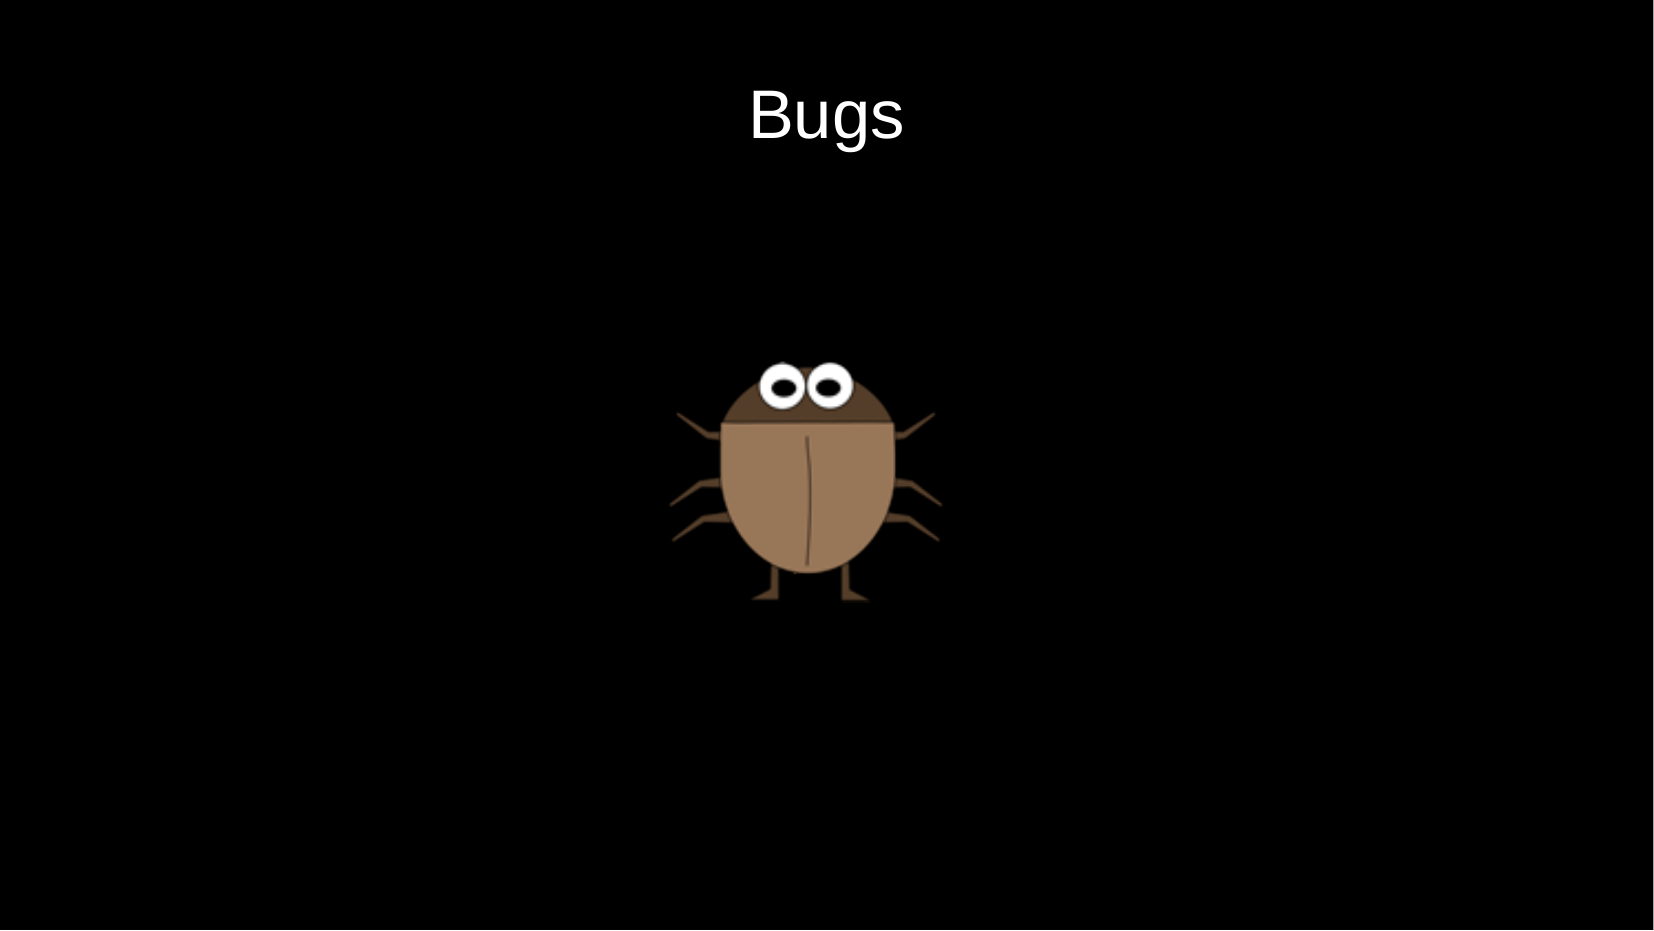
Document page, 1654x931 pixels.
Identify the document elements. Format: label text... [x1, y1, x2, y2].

picture [668, 325, 945, 603]
title Bugs [82, 37, 1571, 193]
